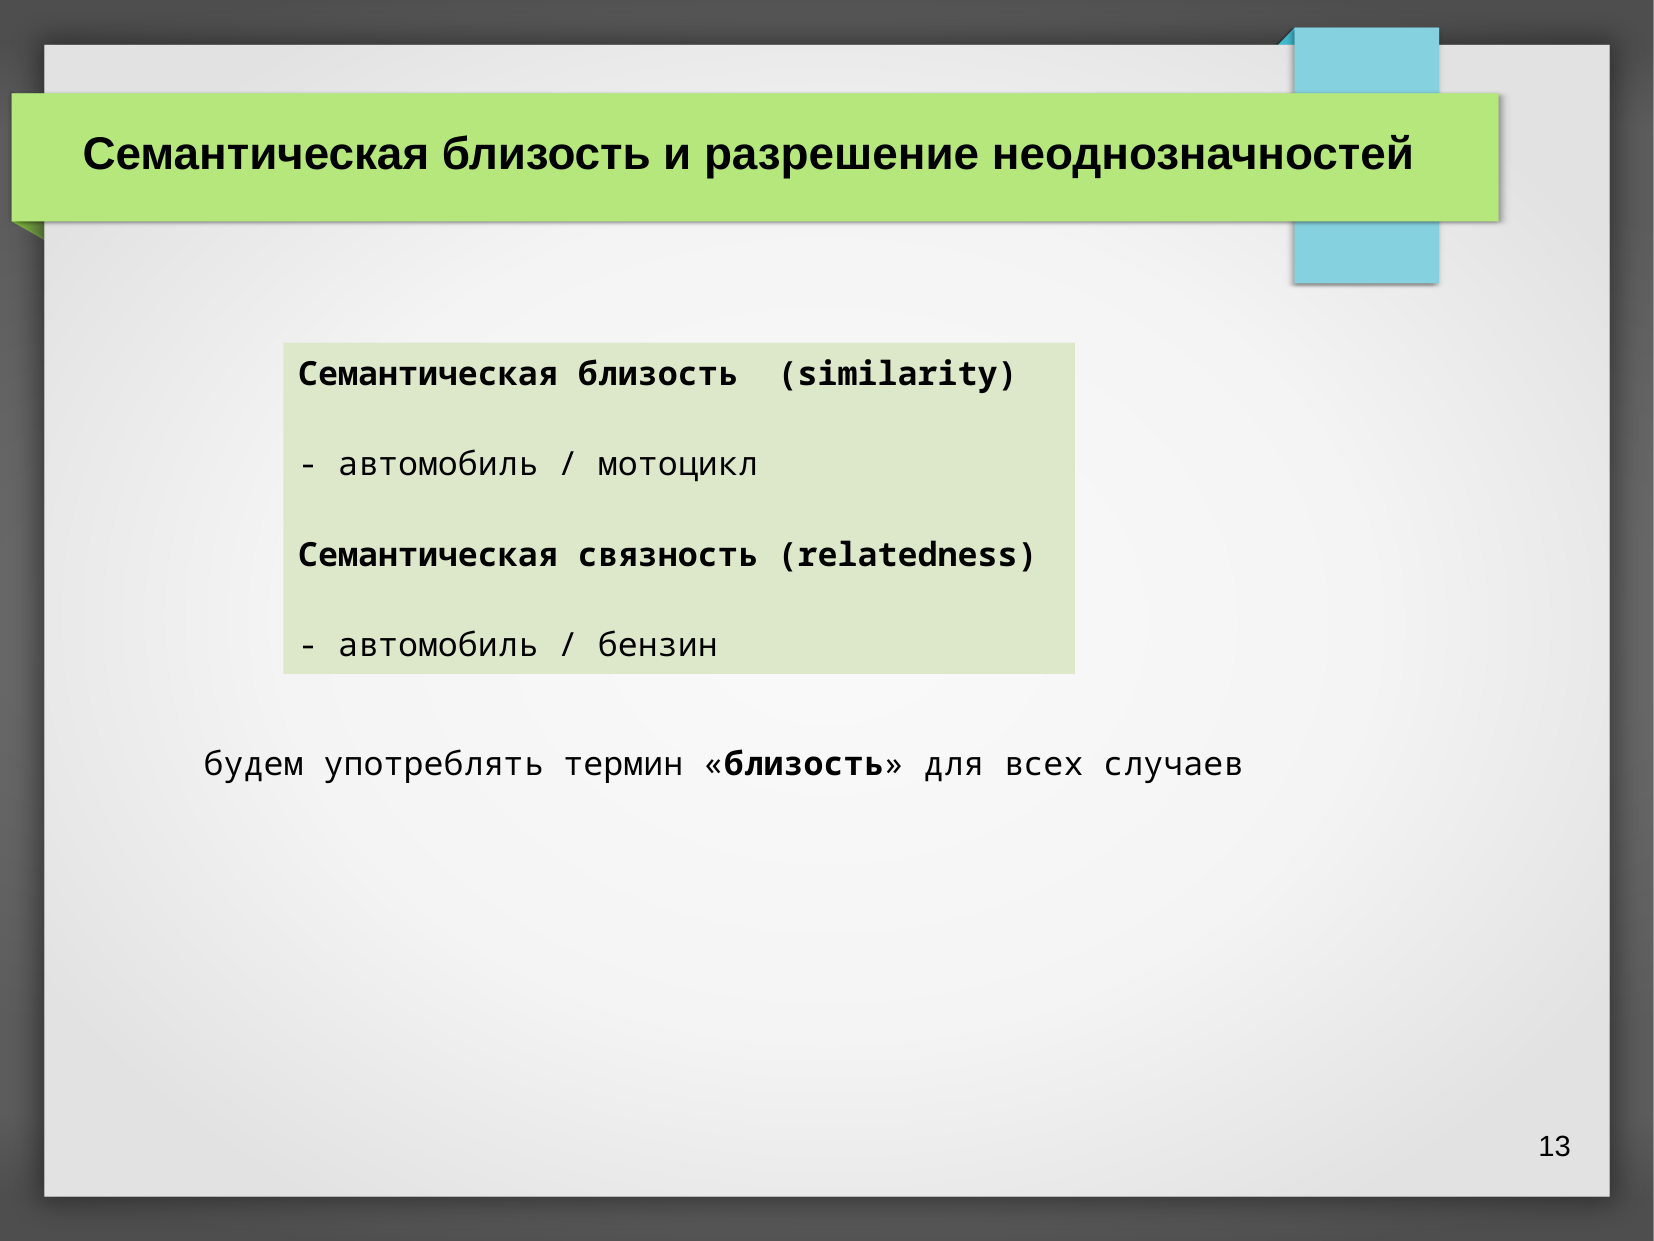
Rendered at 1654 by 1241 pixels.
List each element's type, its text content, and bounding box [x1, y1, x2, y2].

title Семантическая близость и разрешение неоднозначностей [82, 121, 1489, 187]
text_box будем употреблять термин «близость» для всех случаев [188, 732, 1524, 1052]
text_box Семантическая близость (similarity) - автомобиль / мотоцикл Семантическая связность (relatedness) - автомобиль / бензин [283, 342, 1075, 630]
picture [0, 0, 1654, 1241]
